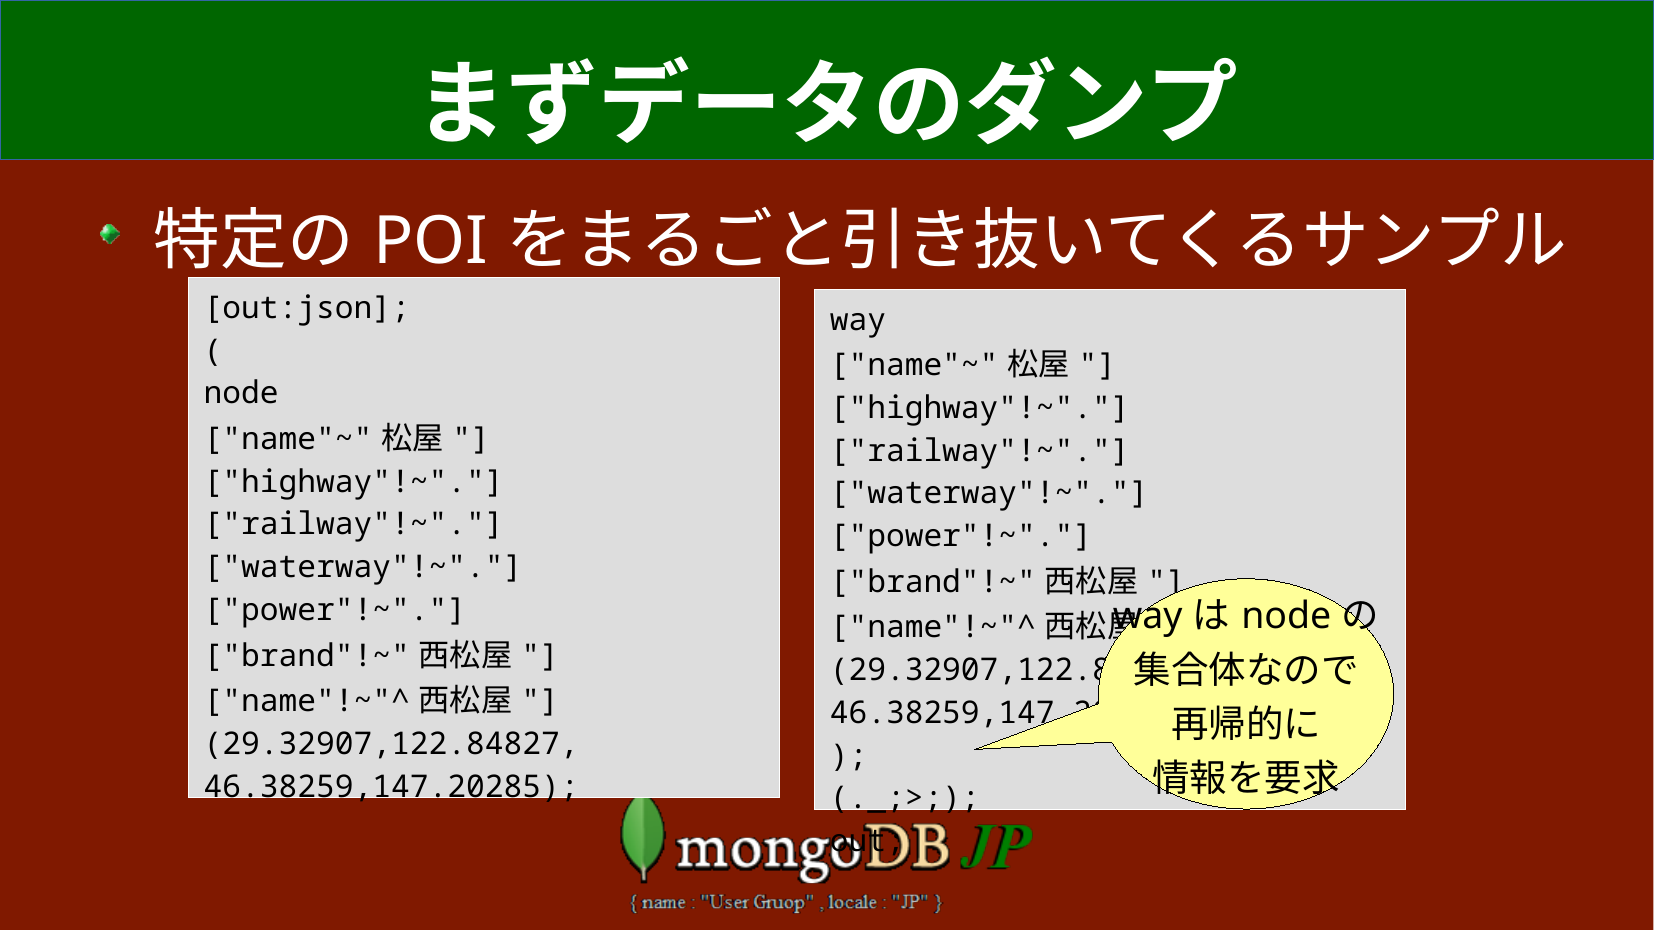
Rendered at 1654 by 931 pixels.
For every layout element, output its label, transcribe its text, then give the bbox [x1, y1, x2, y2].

text_box way ["name"~"松屋"] ["highway"!~"."] ["railway"!~"."] ["waterway"!~"."] ["power"!~"."] ["brand"!~"西松屋"] ["name"!~"^西松屋"] (29.32907,122.84827, 46.38259,147.20285); ); (._;>;); out; [814, 289, 1406, 810]
text_box [out:json]; ( node ["name"~"松屋"] ["highway"!~"."] ["railway"!~"."] ["waterway"!~"."] ["power"!~"."] ["brand"!~"西松屋"] ["name"!~"^西松屋"] (29.32907,122.84827, 46.38259,147.20285); [188, 277, 780, 798]
picture [616, 784, 1047, 931]
list 特定のPOIをまるごと引き抜いてくるサンプル [82, 185, 1571, 726]
title まずデータのダンプ [82, 37, 1571, 156]
text_box wayはnodeの 集合体なので 再帰的に 情報を要求 [974, 578, 1394, 810]
